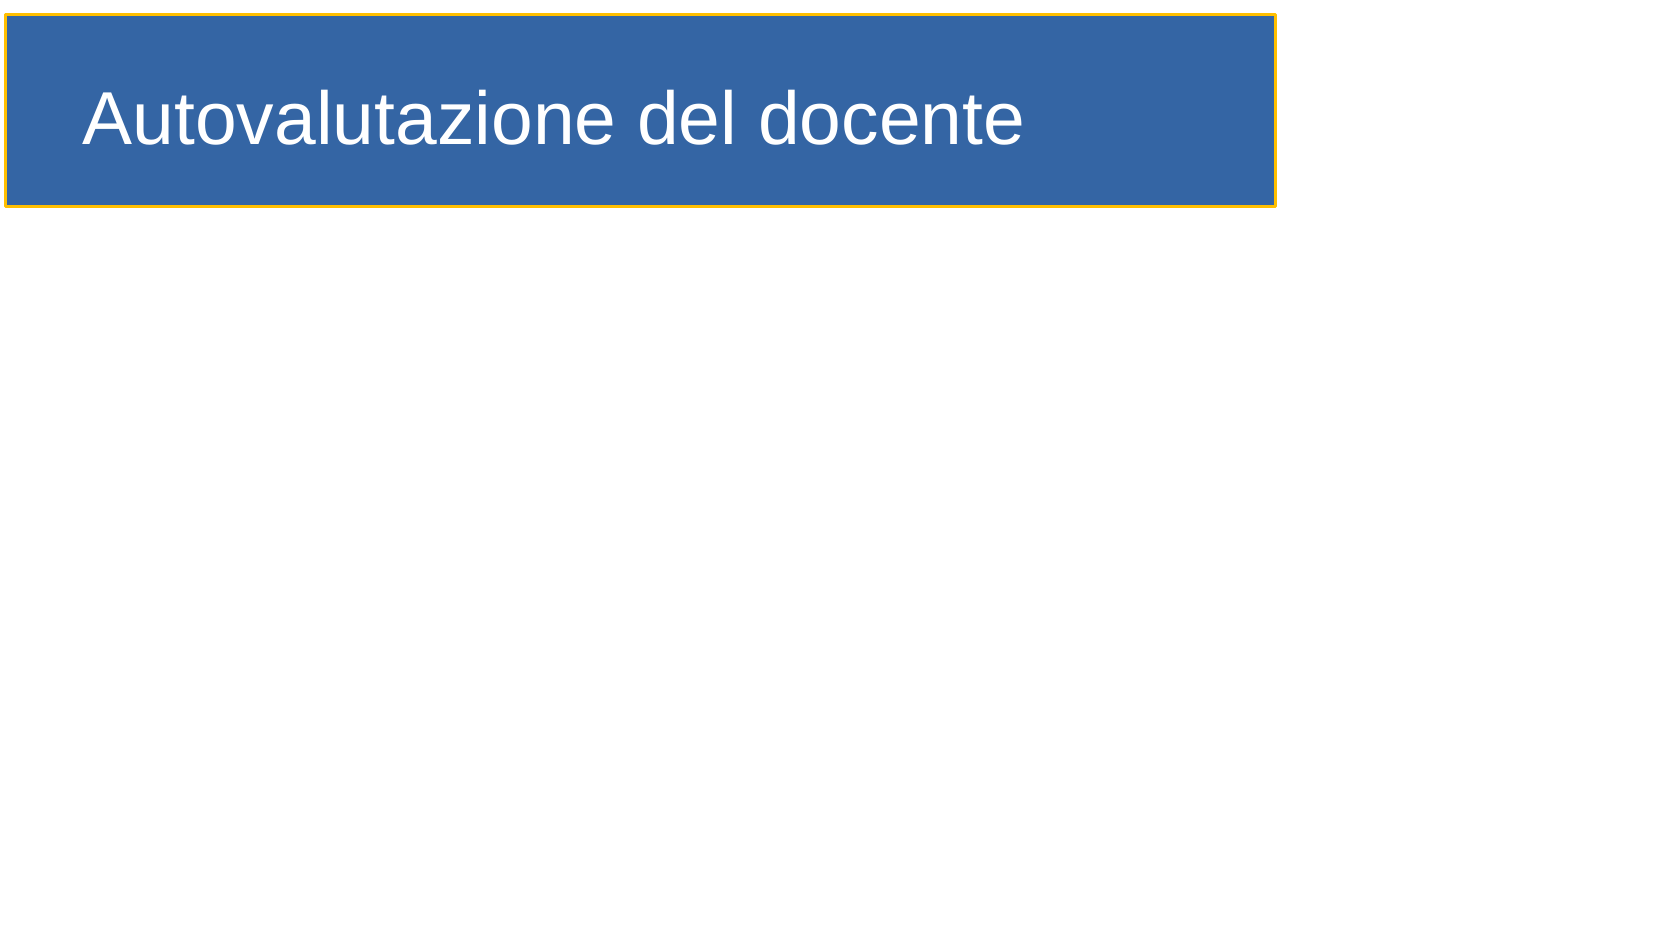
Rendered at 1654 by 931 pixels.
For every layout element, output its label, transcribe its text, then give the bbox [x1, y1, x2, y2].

title Autovalutazione del docente [82, 44, 1235, 192]
